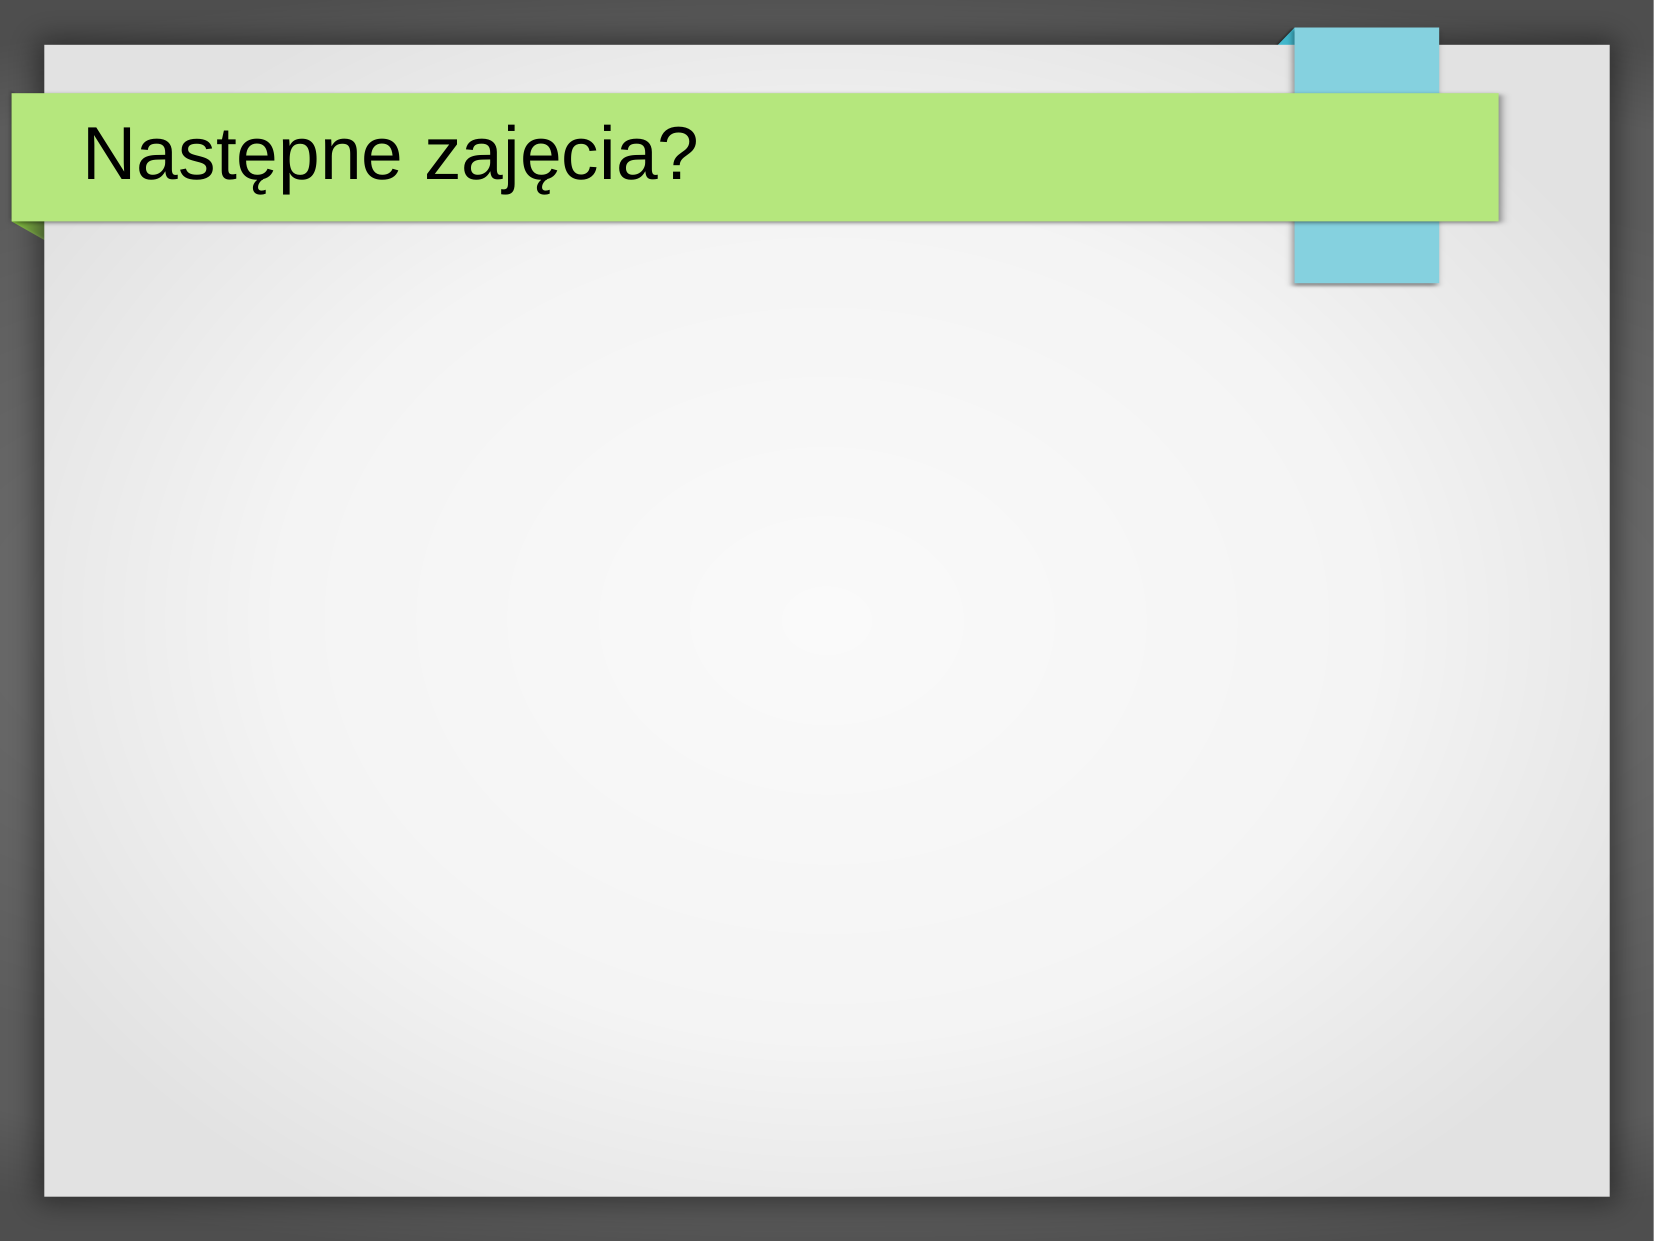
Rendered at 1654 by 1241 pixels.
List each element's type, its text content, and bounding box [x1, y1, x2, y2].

title Następne zajęcia? [82, 94, 1264, 213]
picture [0, 0, 1654, 1241]
